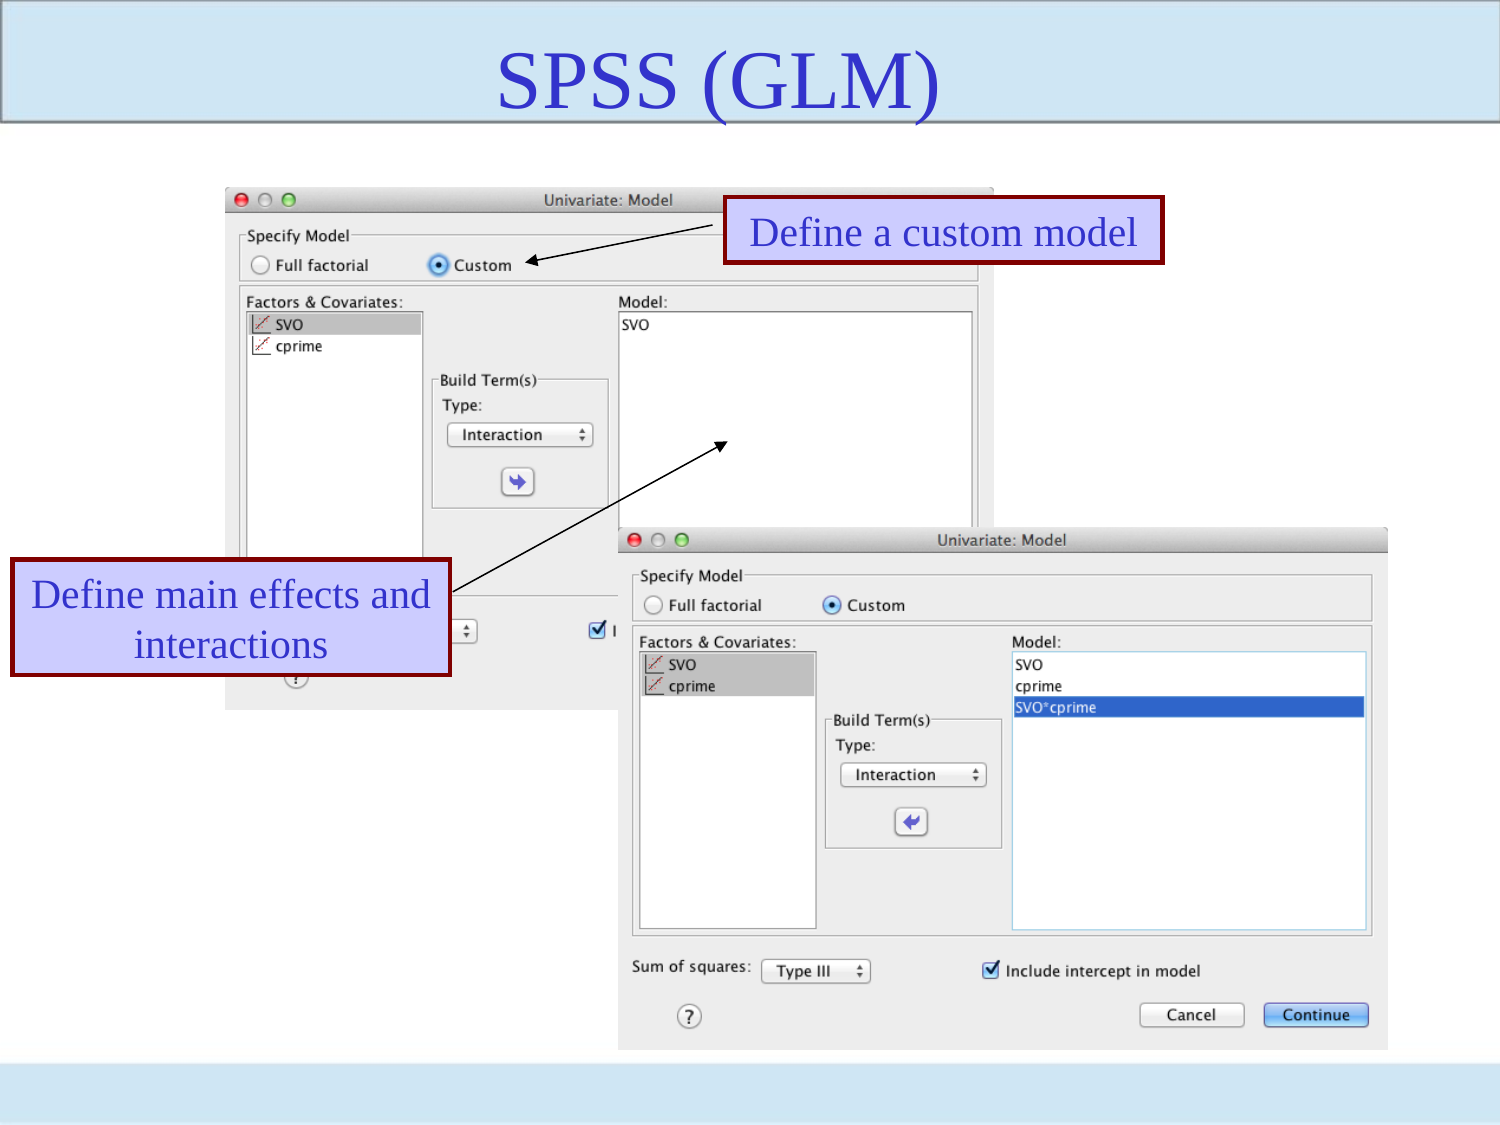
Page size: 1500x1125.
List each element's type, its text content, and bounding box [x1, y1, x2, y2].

text_box Define a custom model [725, 197, 1163, 263]
text_box Define main effects and interactions [12, 559, 450, 675]
picture [0, 0, 1500, 1125]
title SPSS (GLM) [237, 17, 1201, 133]
